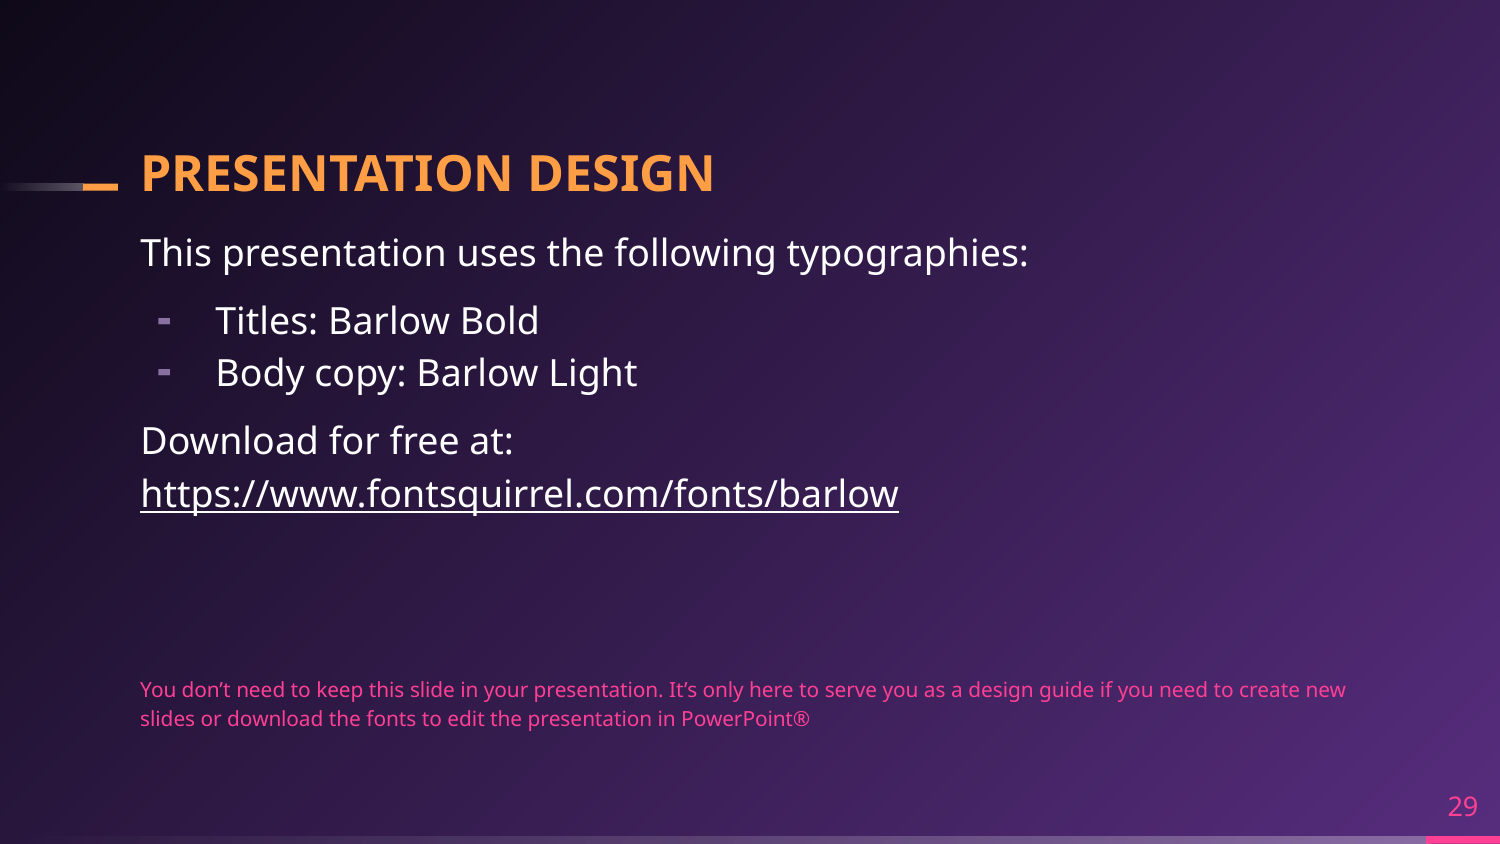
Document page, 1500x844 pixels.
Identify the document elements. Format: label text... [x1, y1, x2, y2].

text_box You don’t need to keep this slide in your presentation. It’s only here to serve you as a design guide if you need to create new slides or download the fonts to edit the presentation in PowerPoint® [140, 673, 1360, 762]
slide_number <número> [1426, 779, 1500, 837]
list This presentation uses the following typographies: Titles: Barlow Bold Body copy: Barlow Light Download for free at: https://www.fontsquirrel.com/fonts/barlow [140, 222, 1360, 611]
title PRESENTATION DESIGN [140, 137, 1011, 203]
